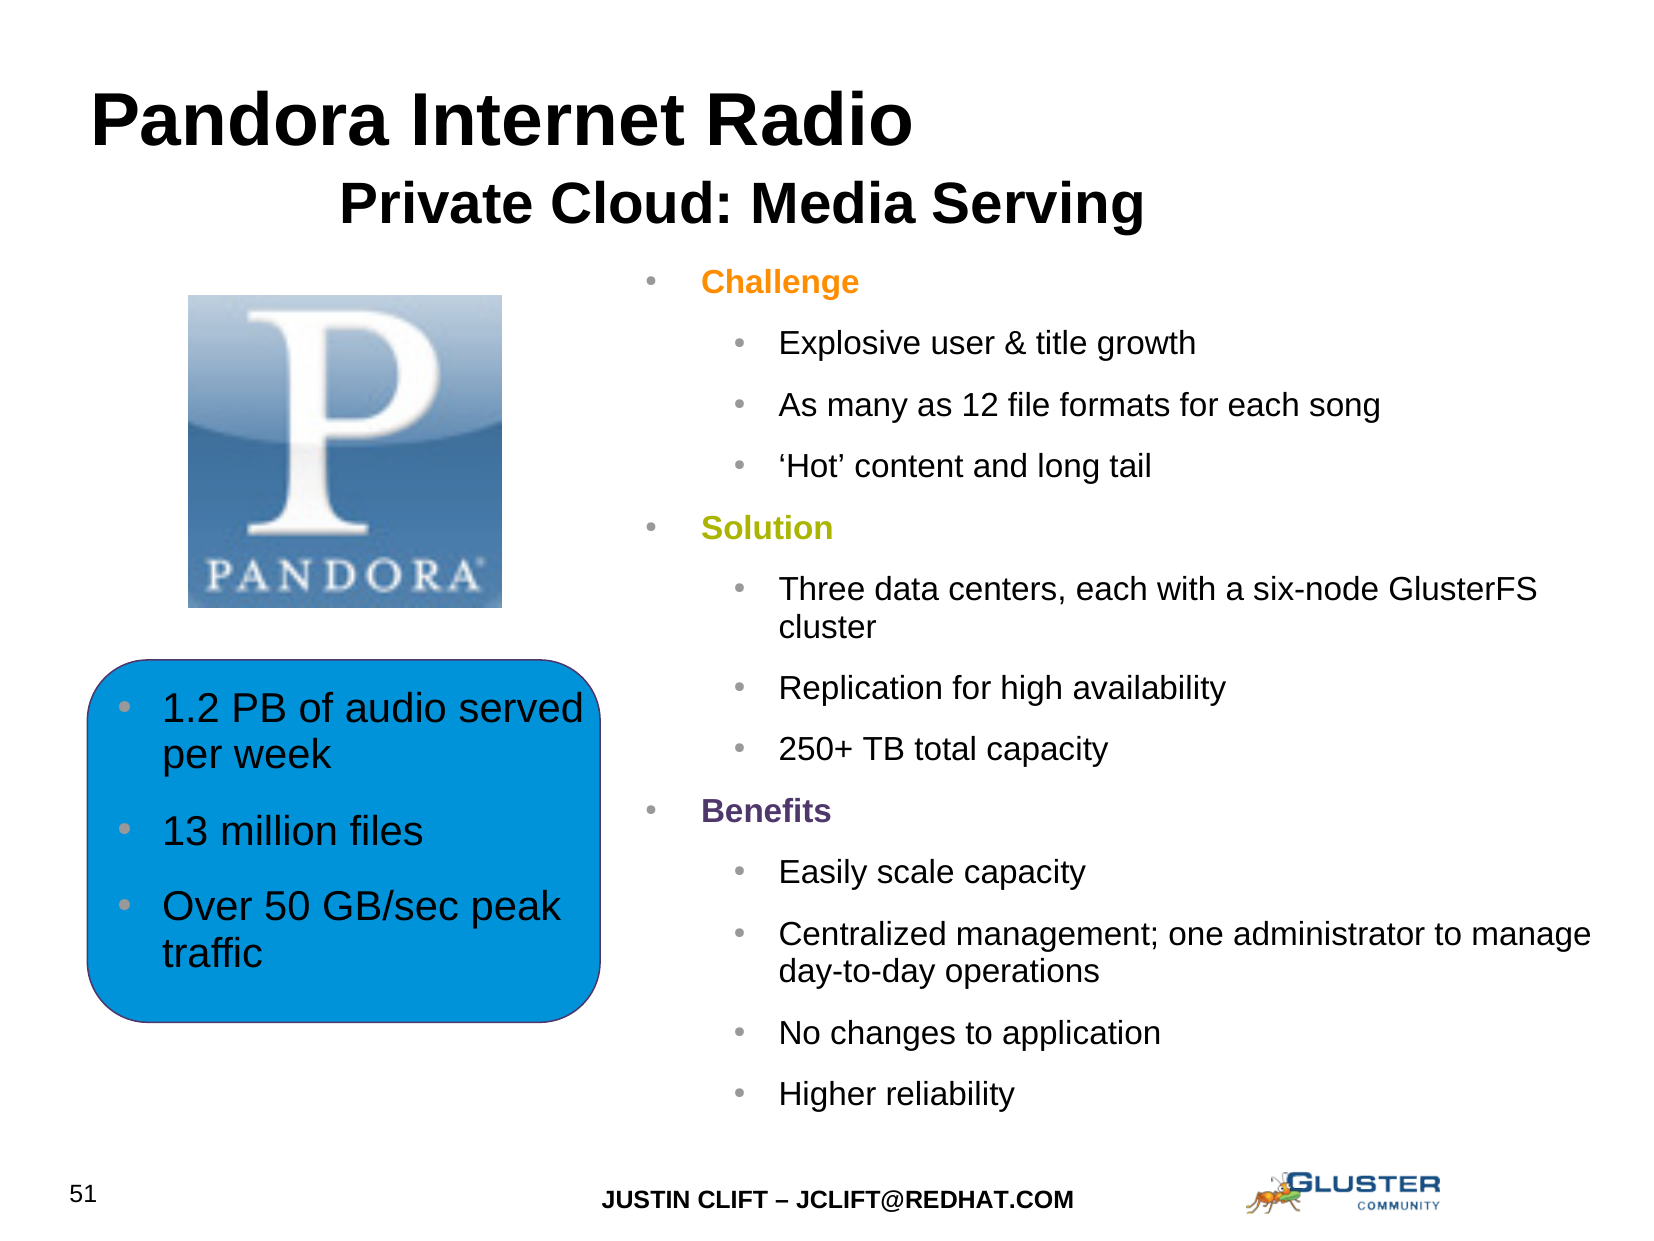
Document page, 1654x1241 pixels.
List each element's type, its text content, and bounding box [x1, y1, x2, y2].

picture [1246, 1170, 1440, 1215]
picture [188, 295, 502, 608]
title Pandora Internet Radio [90, 15, 1579, 223]
list Challenge Explosive user & title growth As many as 12 file formats for each song ‘Hot’ content and long tail Solution Three data centers, each with a six-node GlusterFS cluster Replication for high availability 250+ TB total capacity Benefits Easily scale capacity Centralized management; one administrator to manage day-to-day operations No changes to application Higher reliability [645, 262, 1621, 1141]
text_box Private Cloud: Media Serving [324, 149, 1162, 243]
text_box [105, 659, 582, 677]
text_box 1.2 PB of audio served per week 13 million files Over 50 GB/sec peak traffic [87, 677, 601, 1023]
